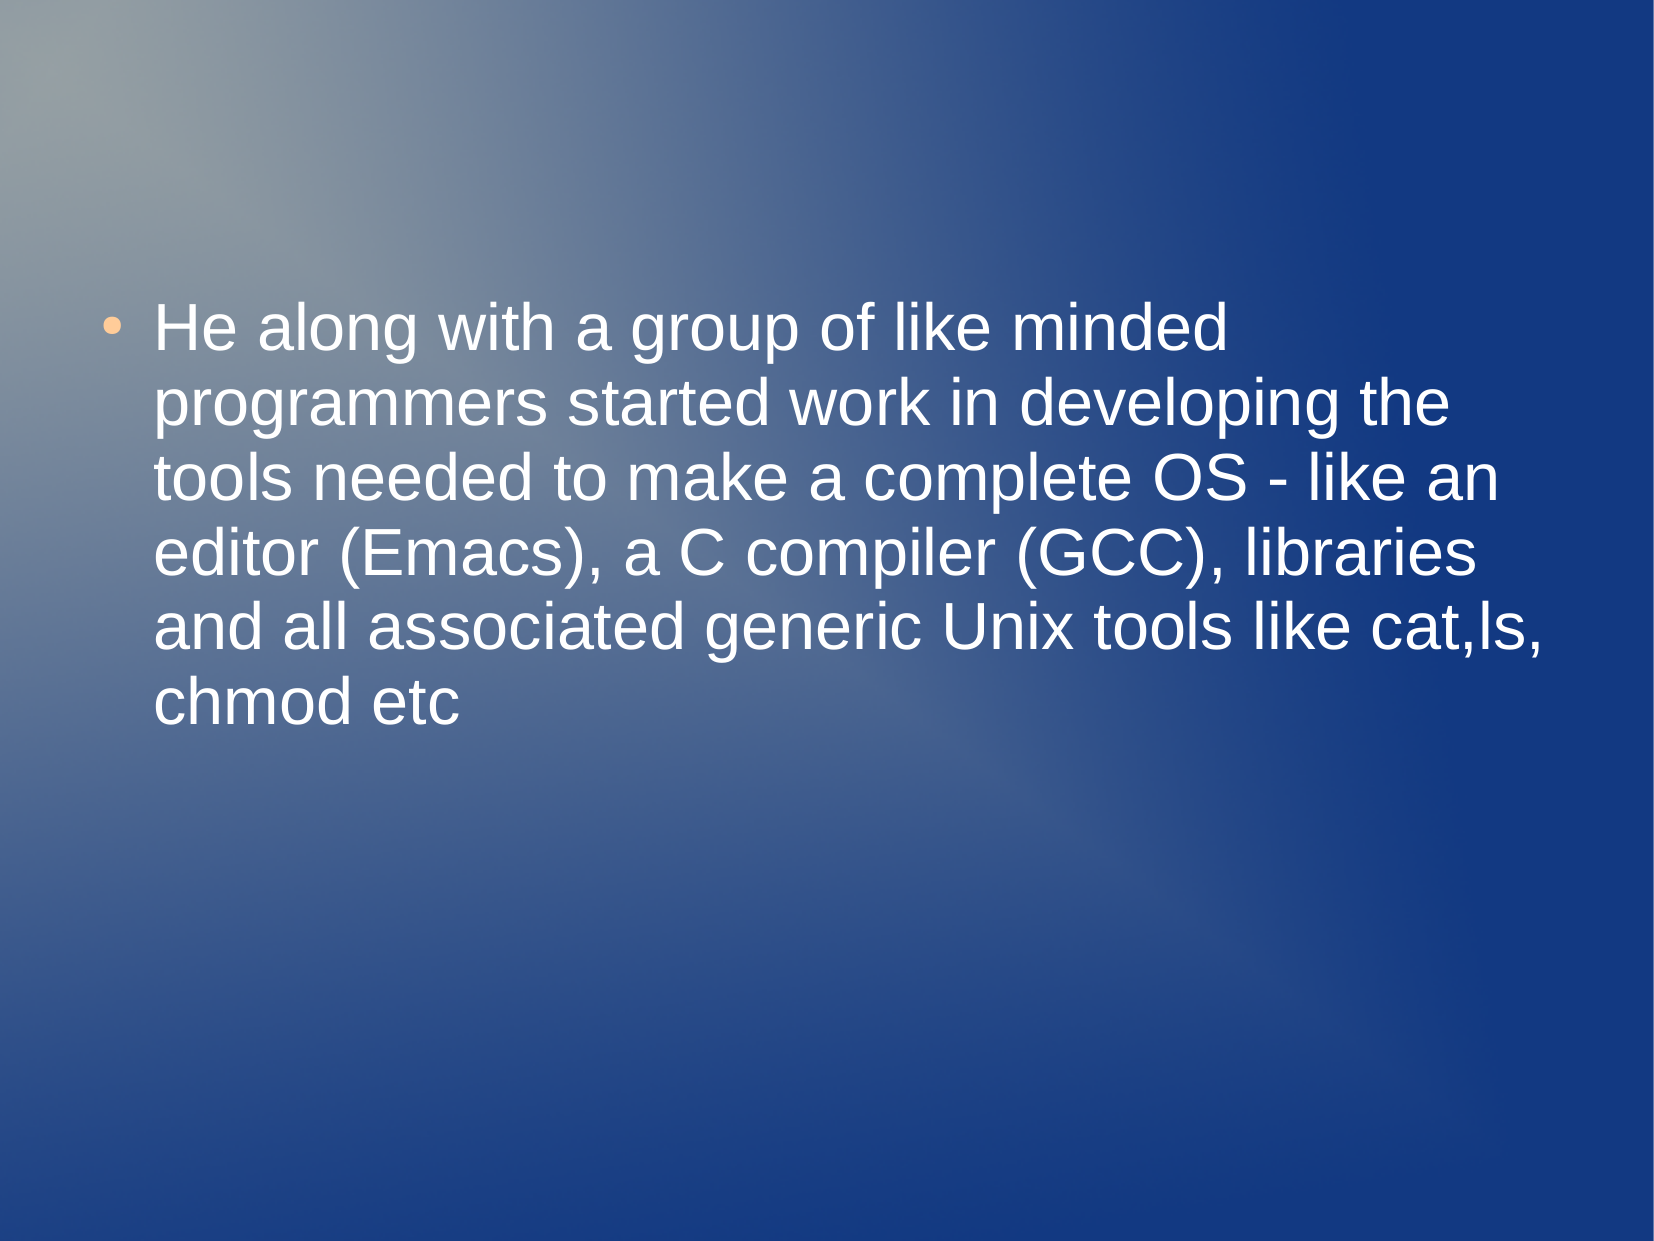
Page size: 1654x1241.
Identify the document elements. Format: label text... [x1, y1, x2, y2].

picture [0, 0, 1654, 1241]
list He along with a group of like minded programmers started work in developing the tools needed to make a complete OS - like an editor (Emacs), a C compiler (GCC), libraries and all associated generic Unix tools like cat,ls, chmod etc [82, 290, 1571, 1094]
title [82, 50, 1571, 256]
